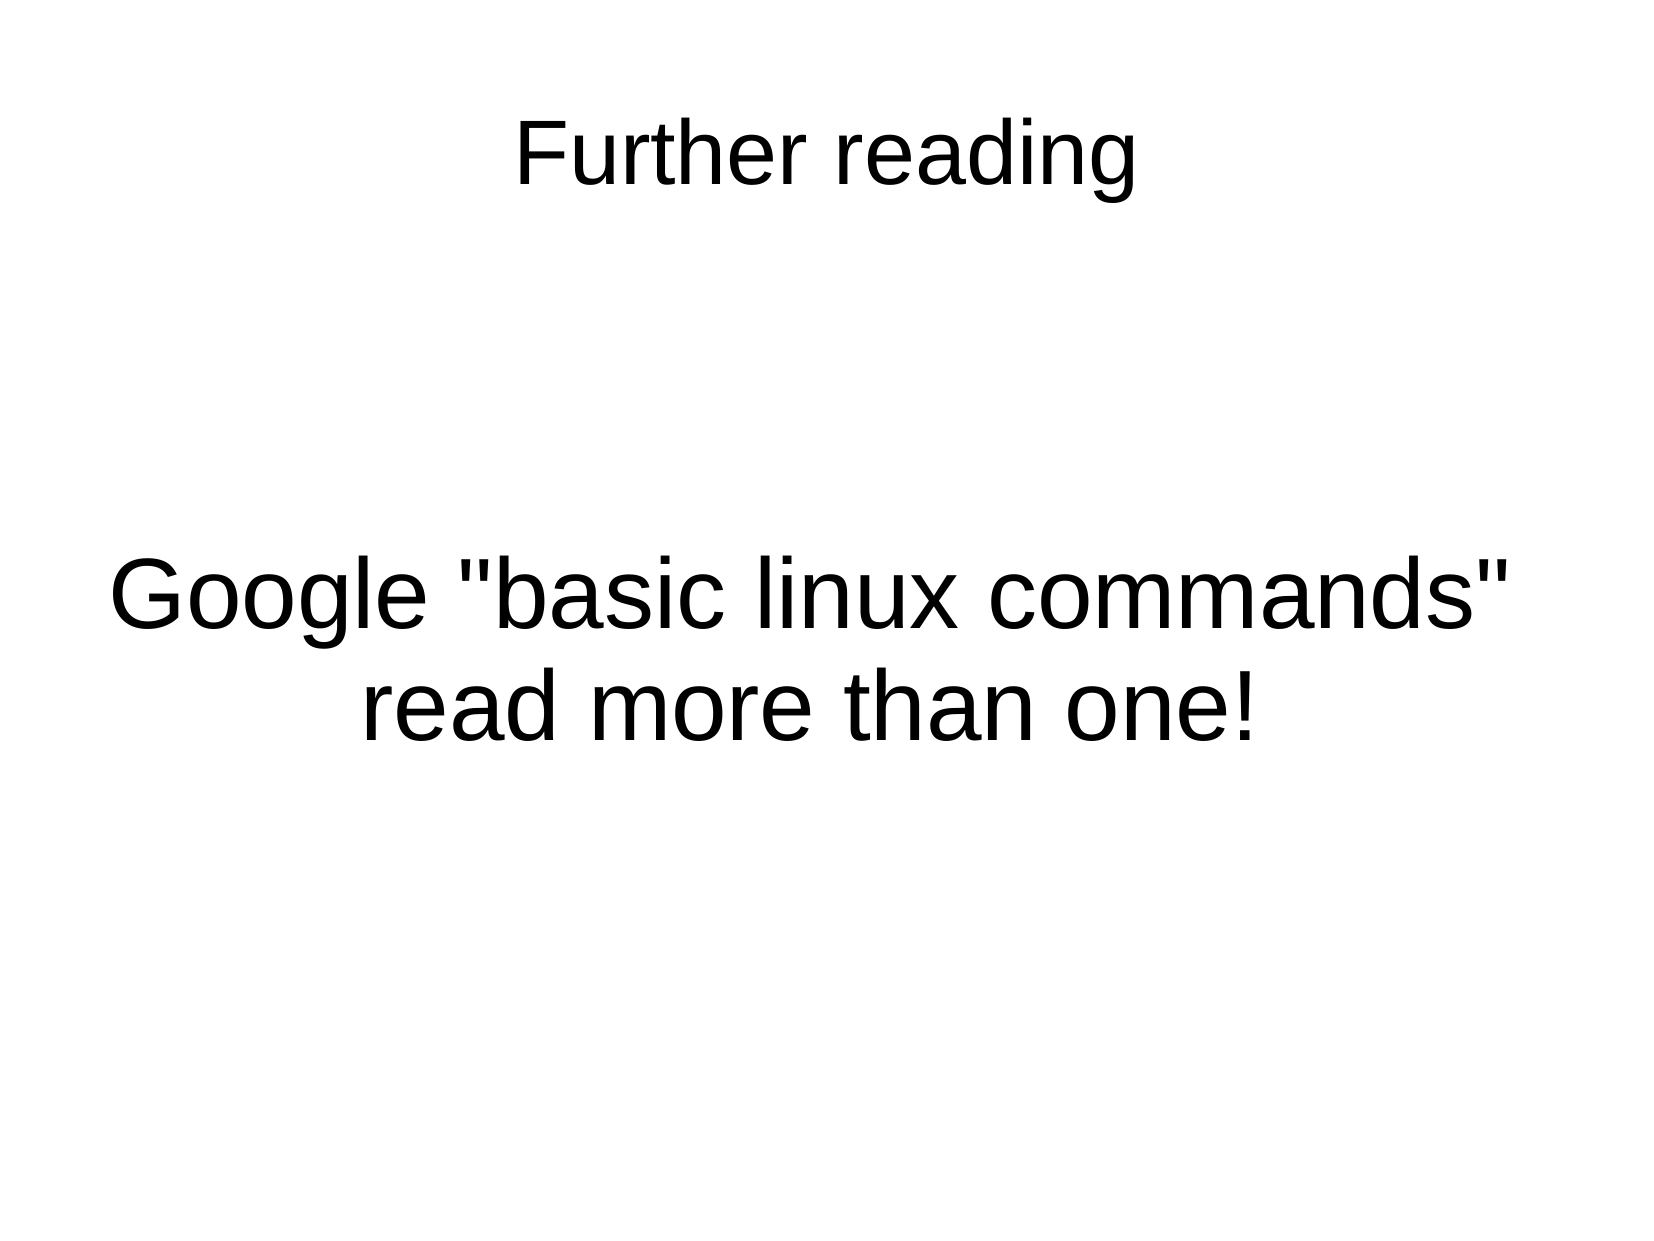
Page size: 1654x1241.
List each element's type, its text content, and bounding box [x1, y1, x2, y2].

title Further reading [82, 49, 1571, 257]
text_box Google "basic linux commands" read more than one! [82, 290, 1538, 1010]
